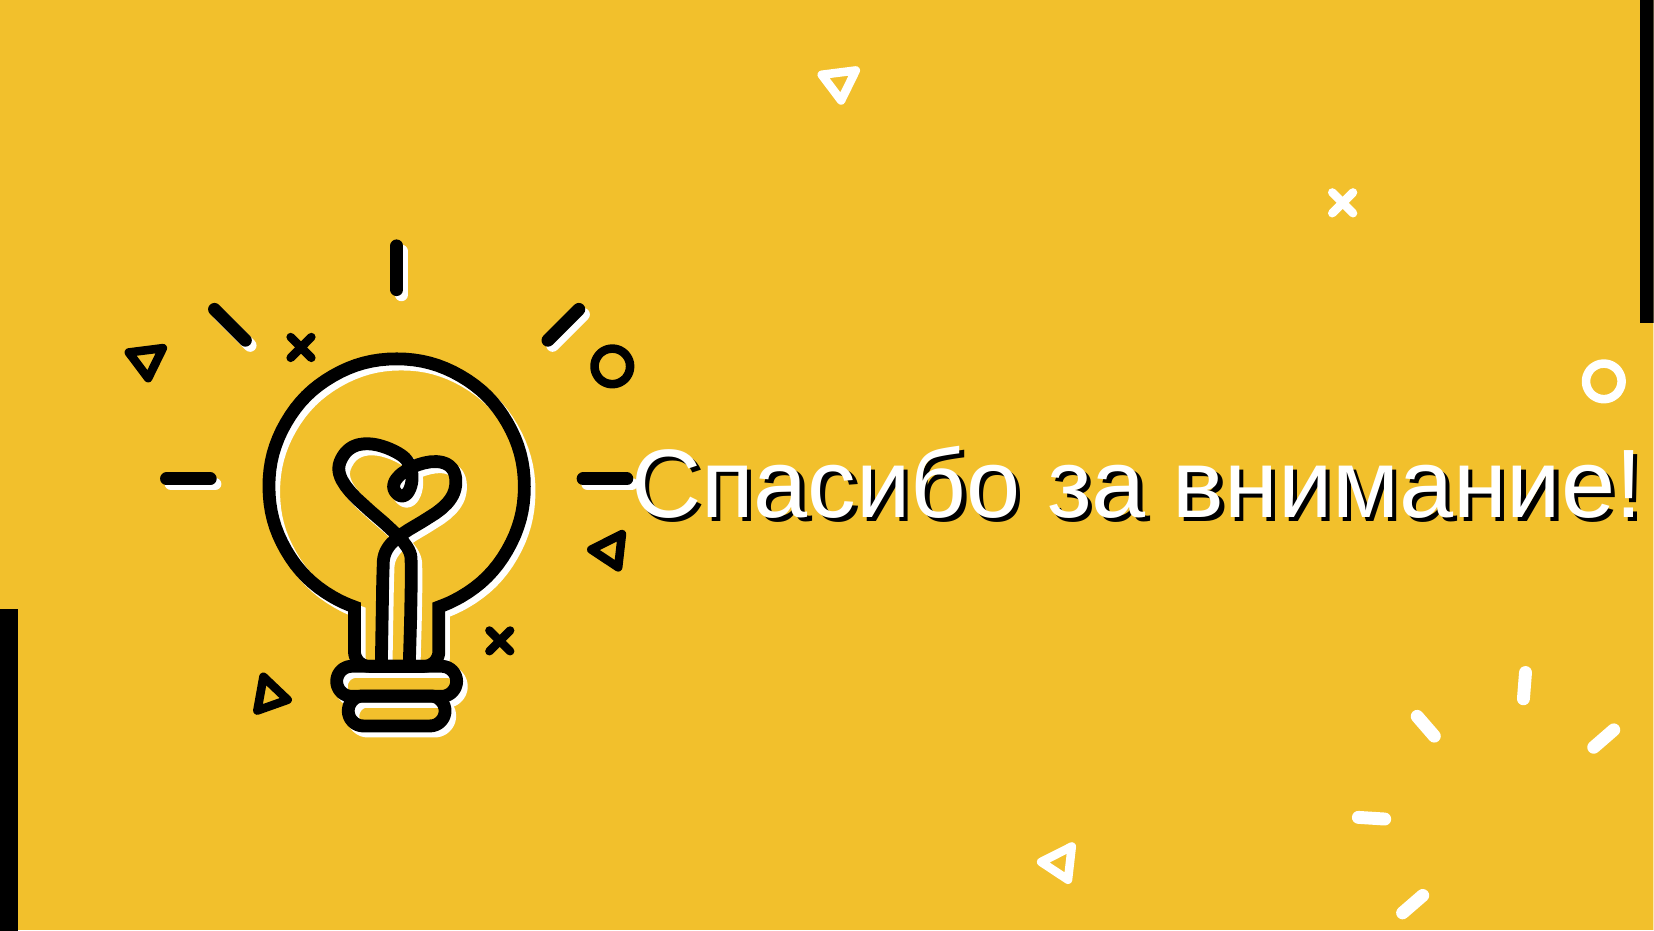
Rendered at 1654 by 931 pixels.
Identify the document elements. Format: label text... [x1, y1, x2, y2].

title Спасибо за внимание! [620, 405, 1654, 562]
